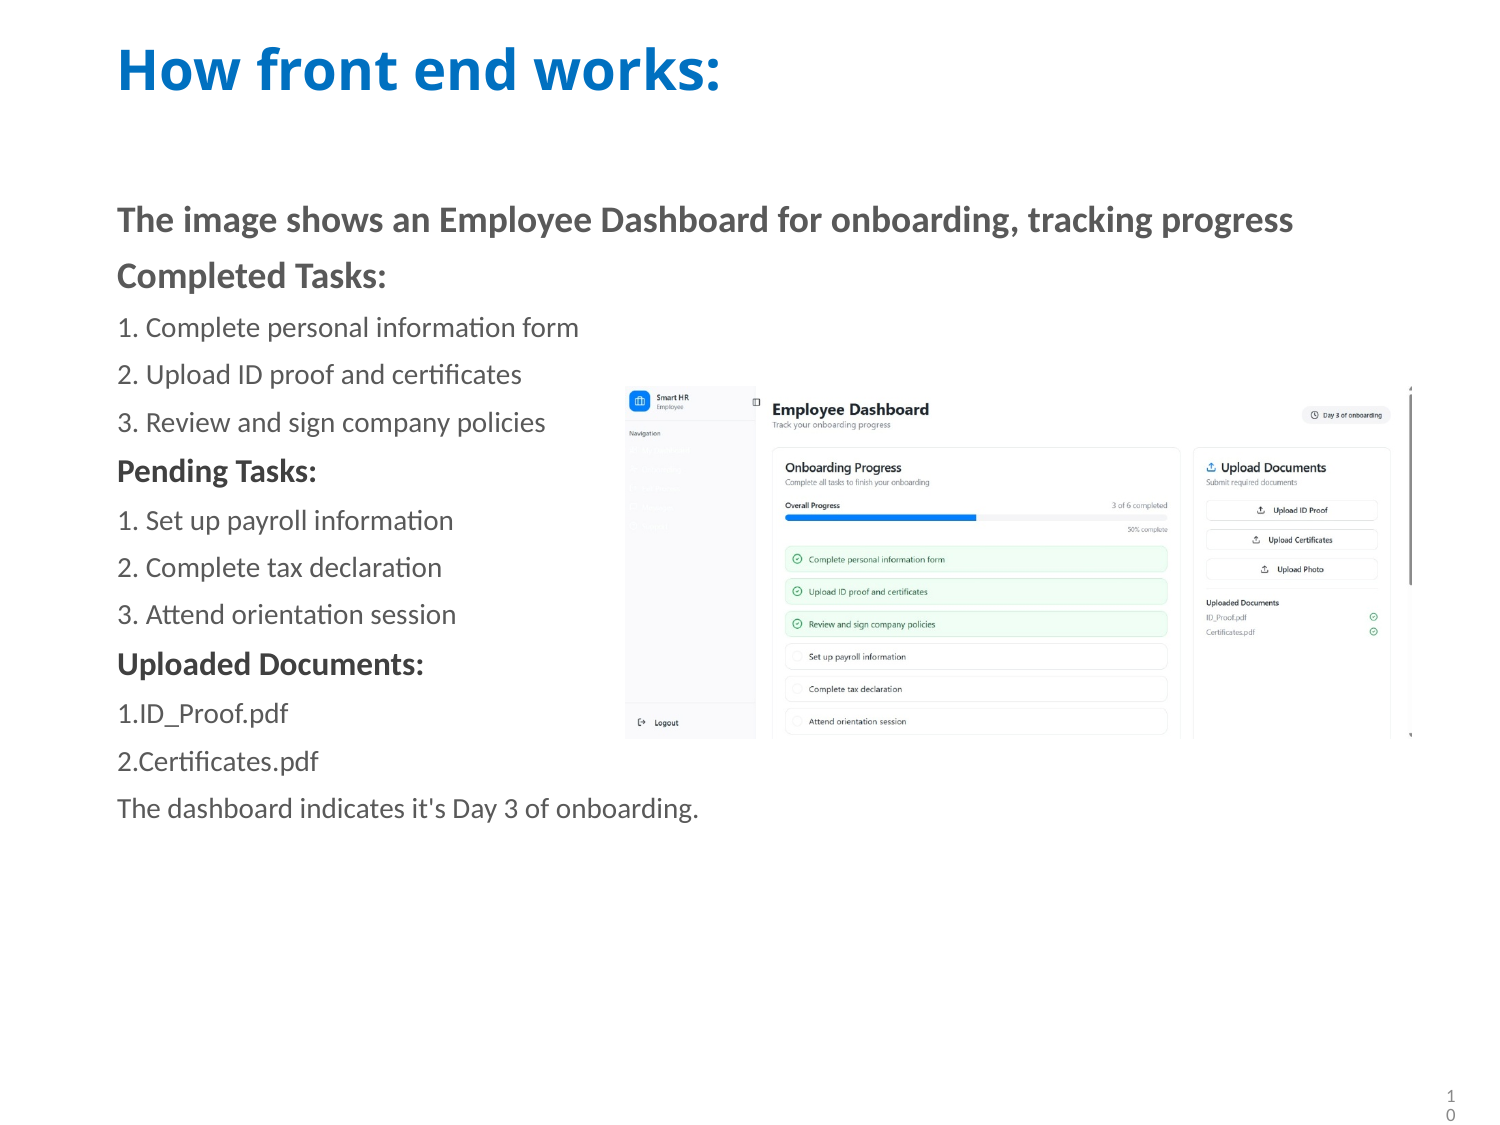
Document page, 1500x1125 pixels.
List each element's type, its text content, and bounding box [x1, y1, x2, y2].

slide_number 10 [1431, 1065, 1479, 1125]
list The image shows an Employee Dashboard for onboarding, tracking progress Completed Tasks: 1. Complete personal information form 2. Upload ID proof and certificates 3. Review and sign company policies Pending Tasks: 1. Set up payroll information 2. Complete tax declaration 3. Attend orientation session Uploaded Documents: 1.ID_Proof.pdf 2.Certificates.pdf The dashboard indicates it's Day 3 of onboarding. [102, 192, 1396, 907]
picture [625, 386, 1412, 739]
title How front end works: [101, 0, 1323, 144]
